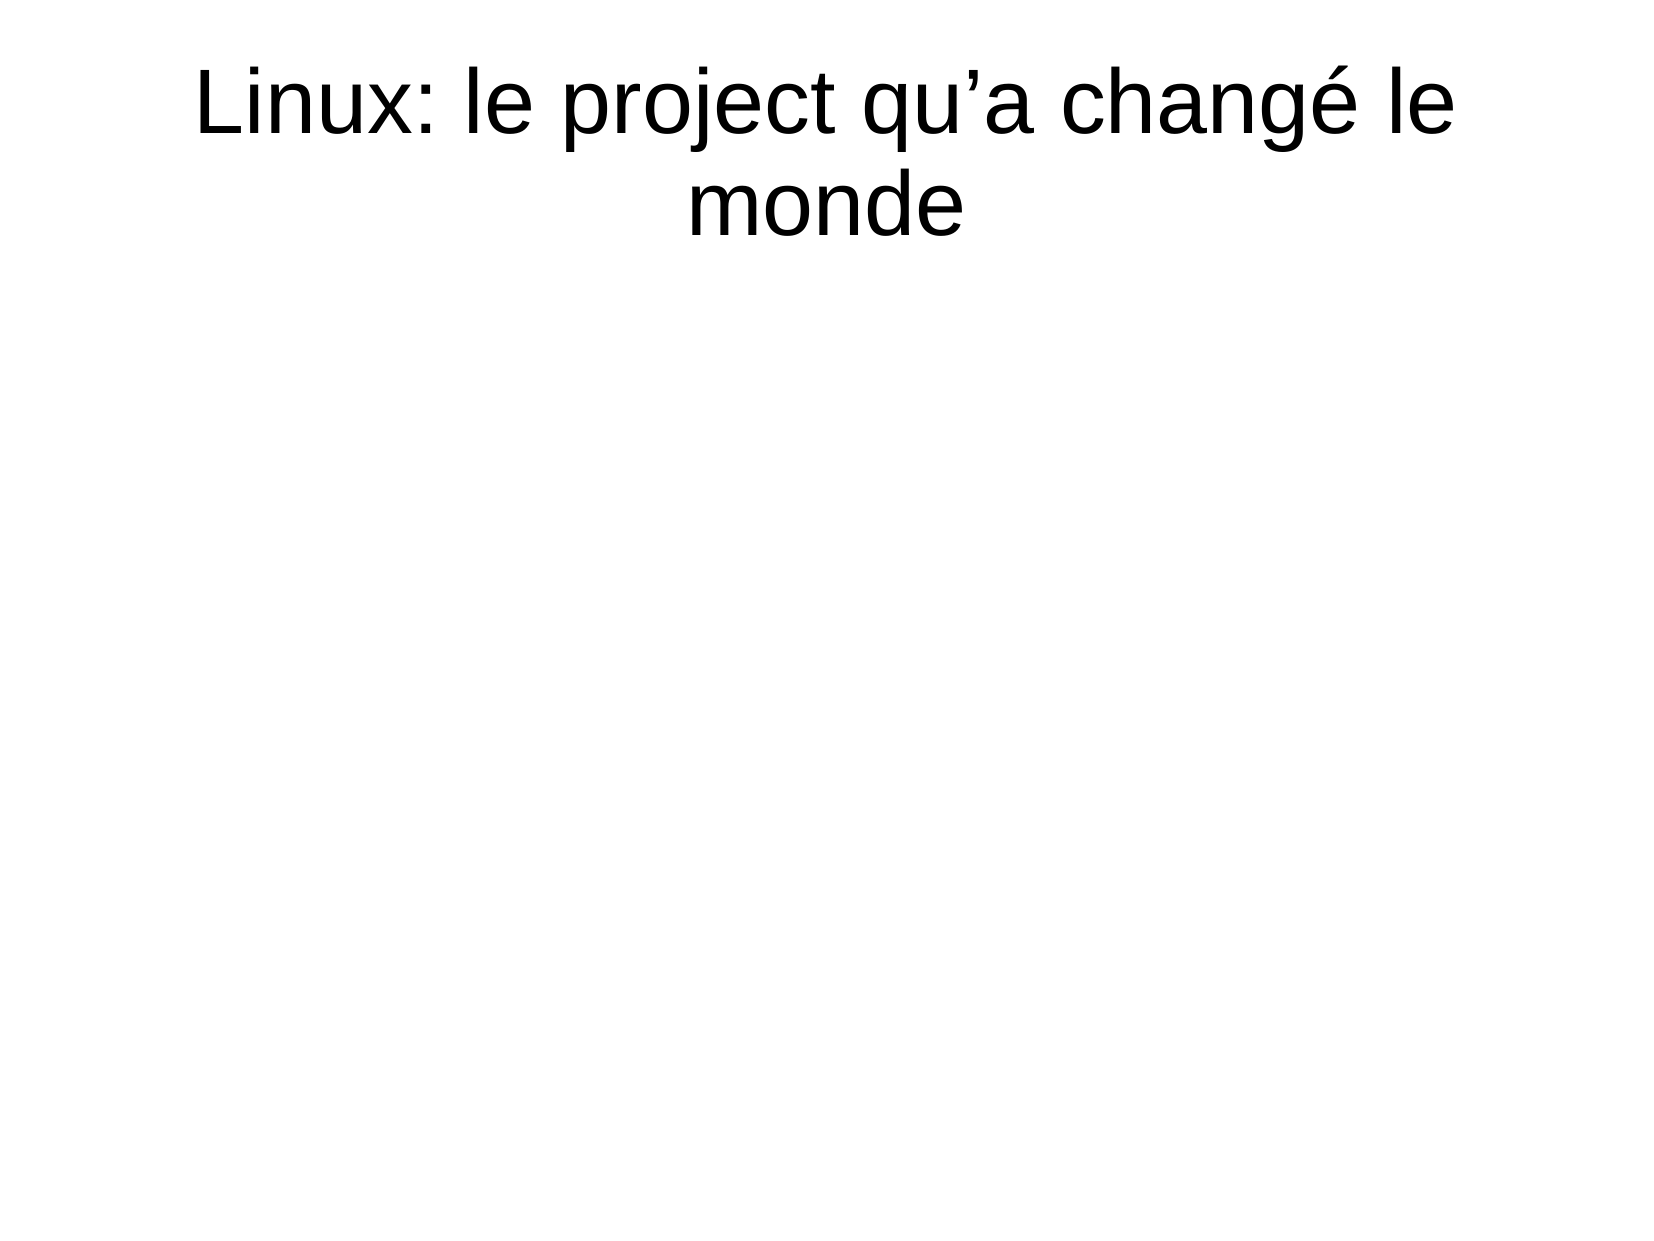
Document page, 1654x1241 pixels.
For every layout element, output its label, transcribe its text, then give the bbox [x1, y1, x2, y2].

title Linux: le project qu’a changé le monde [82, 49, 1571, 257]
